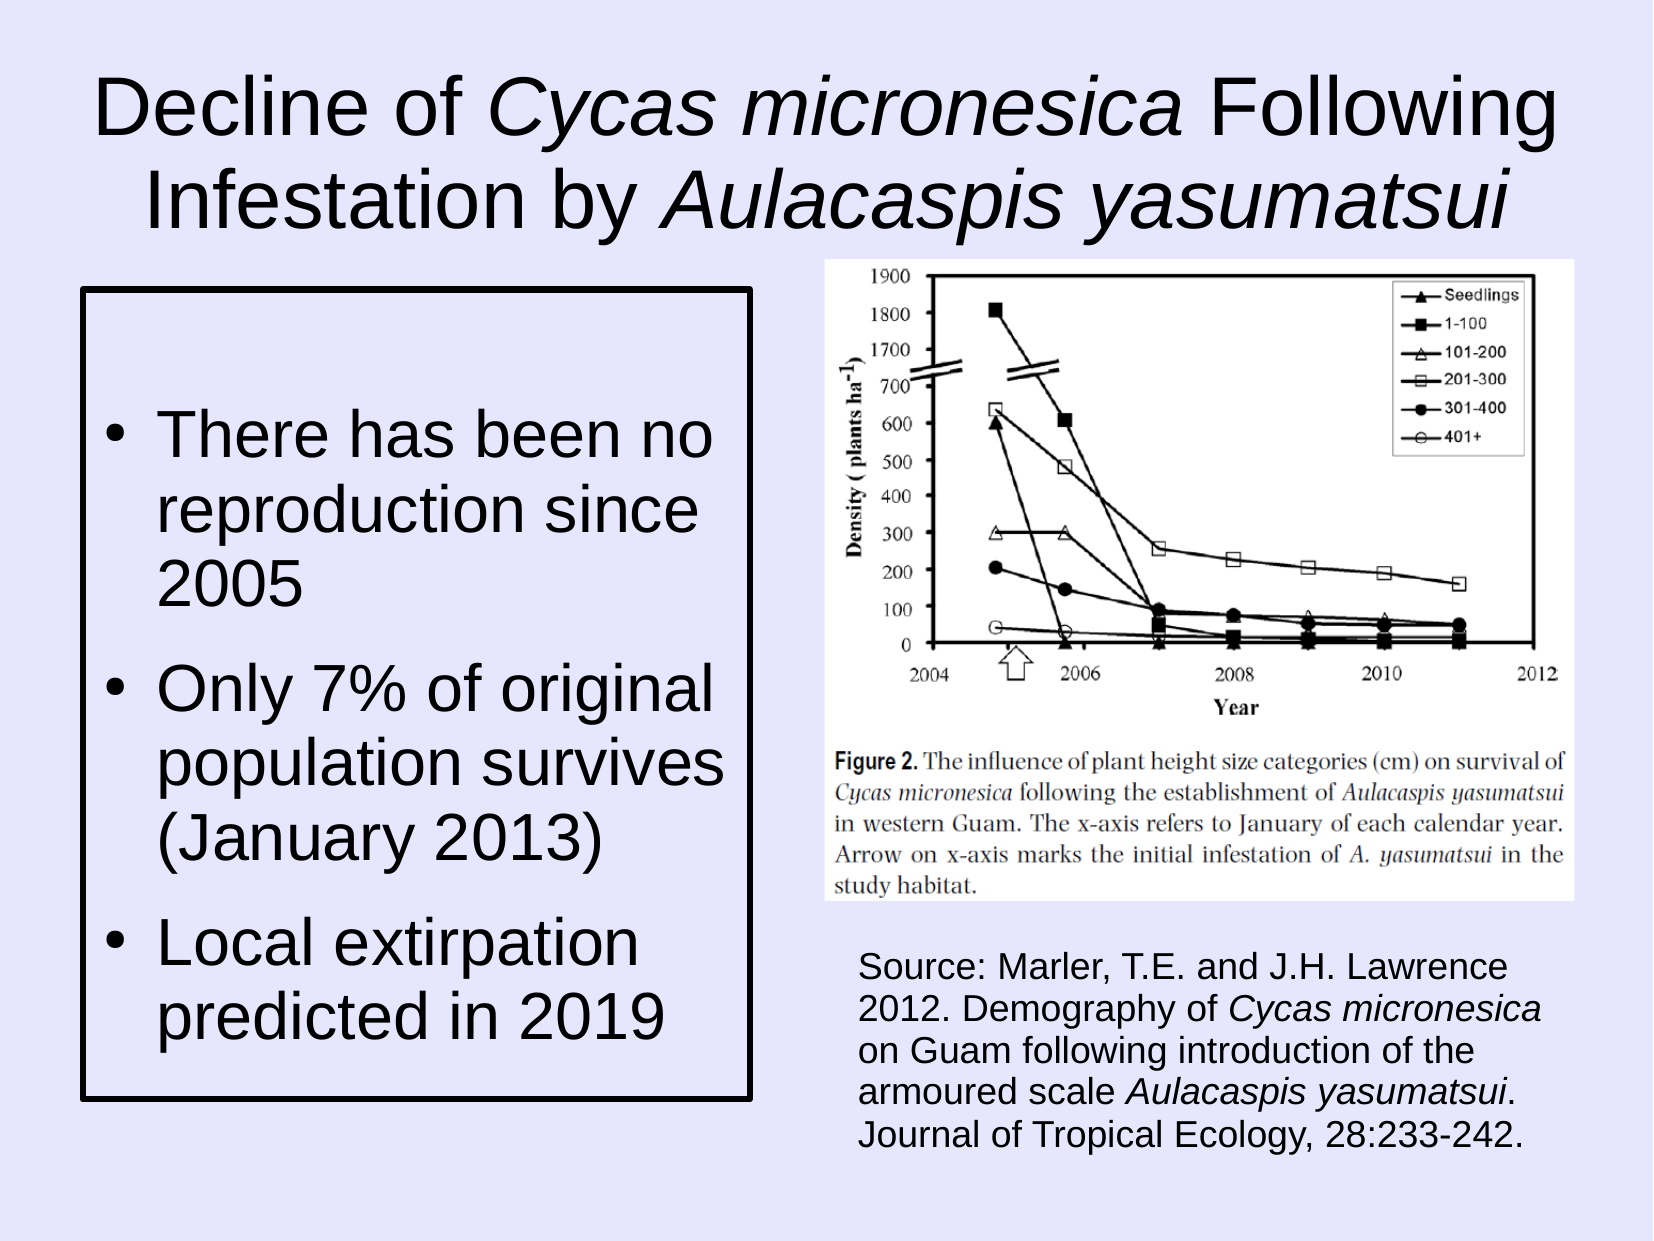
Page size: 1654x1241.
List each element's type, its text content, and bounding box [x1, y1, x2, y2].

text_box [825, 260, 1574, 900]
text_box Source: Marler, T.E. and J.H. Lawrence 2012. Demography of Cycas micronesica on Guam following introduction of the armoured scale Aulacaspis yasumatsui. Journal of Tropical Ecology, 28:233-242. [843, 937, 1575, 1201]
list There has been no reproduction since 2005 Only 7% of original population survives (January 2013) Local extirpation predicted in 2019 [82, 289, 750, 1100]
title Decline of Cycas micronesica Following Infestation by Aulacaspis yasumatsui [82, 56, 1571, 250]
